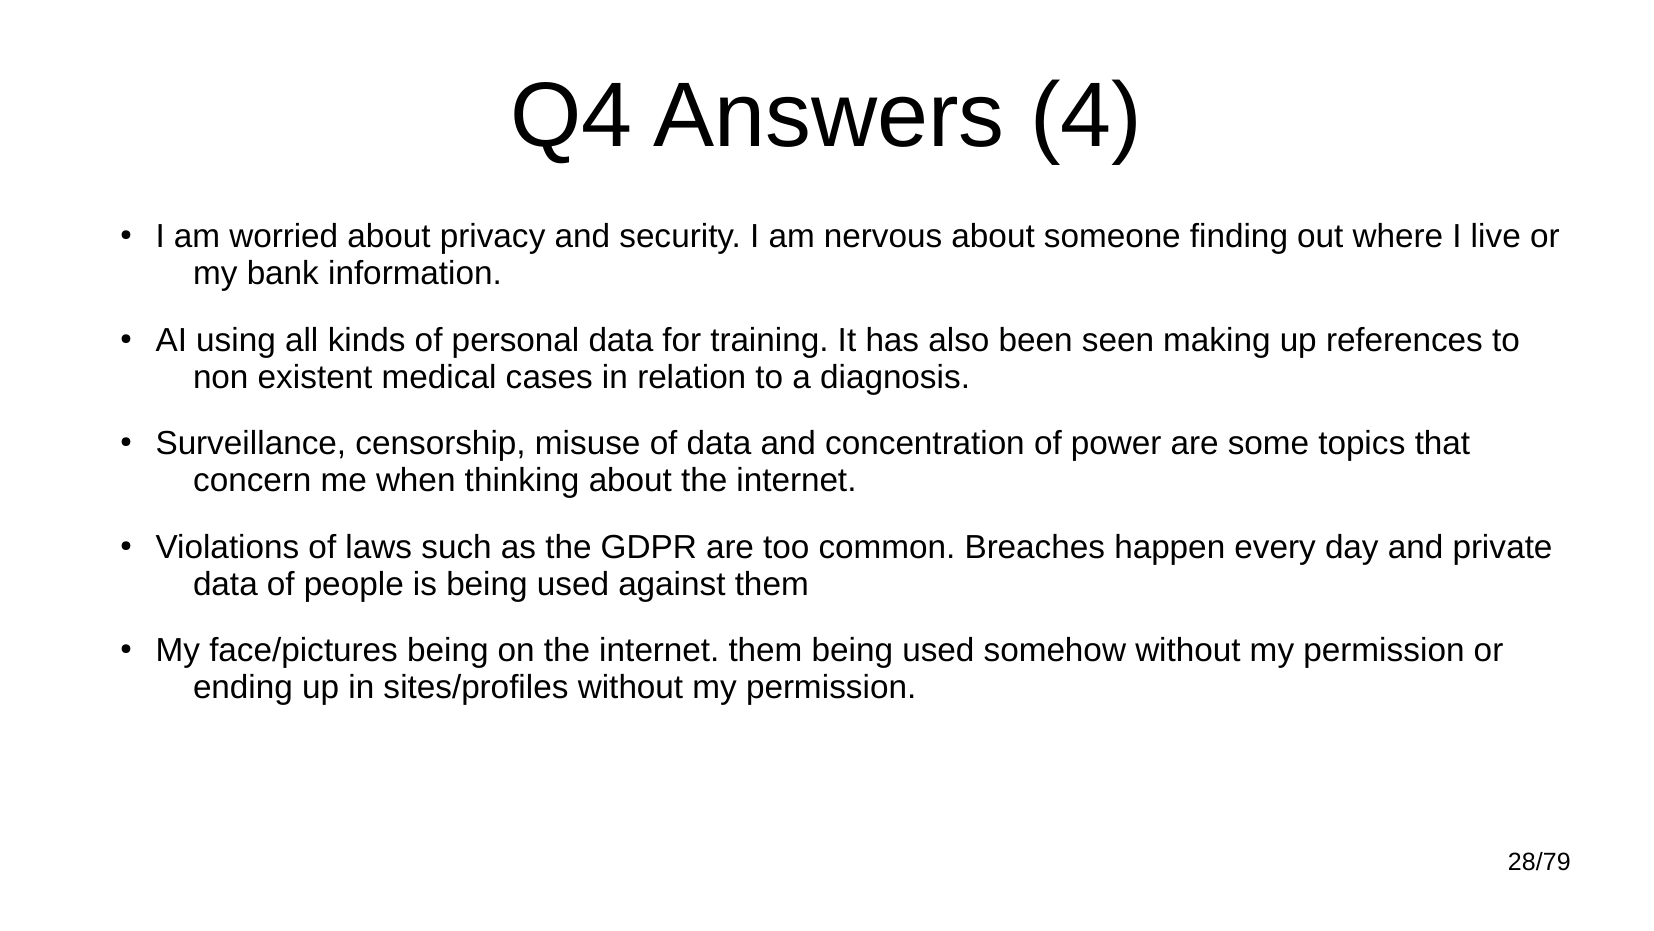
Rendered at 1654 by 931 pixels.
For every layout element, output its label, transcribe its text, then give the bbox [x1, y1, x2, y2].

title Q4 Answers (4) [82, 37, 1571, 193]
list I am worried about privacy and security. I am nervous about someone finding out where I live or my bank information. AI using all kinds of personal data for training. It has also been seen making up references to non existent medical cases in relation to a diagnosis. Surveillance, censorship, misuse of data and concentration of power are some topics that concern me when thinking about the internet. Violations of laws such as the GDPR are too common. Breaches happen every day and private data of people is being used against them My face/pictures being on the internet. them being used somehow without my permission or ending up in sites/profiles without my permission. [82, 217, 1571, 758]
